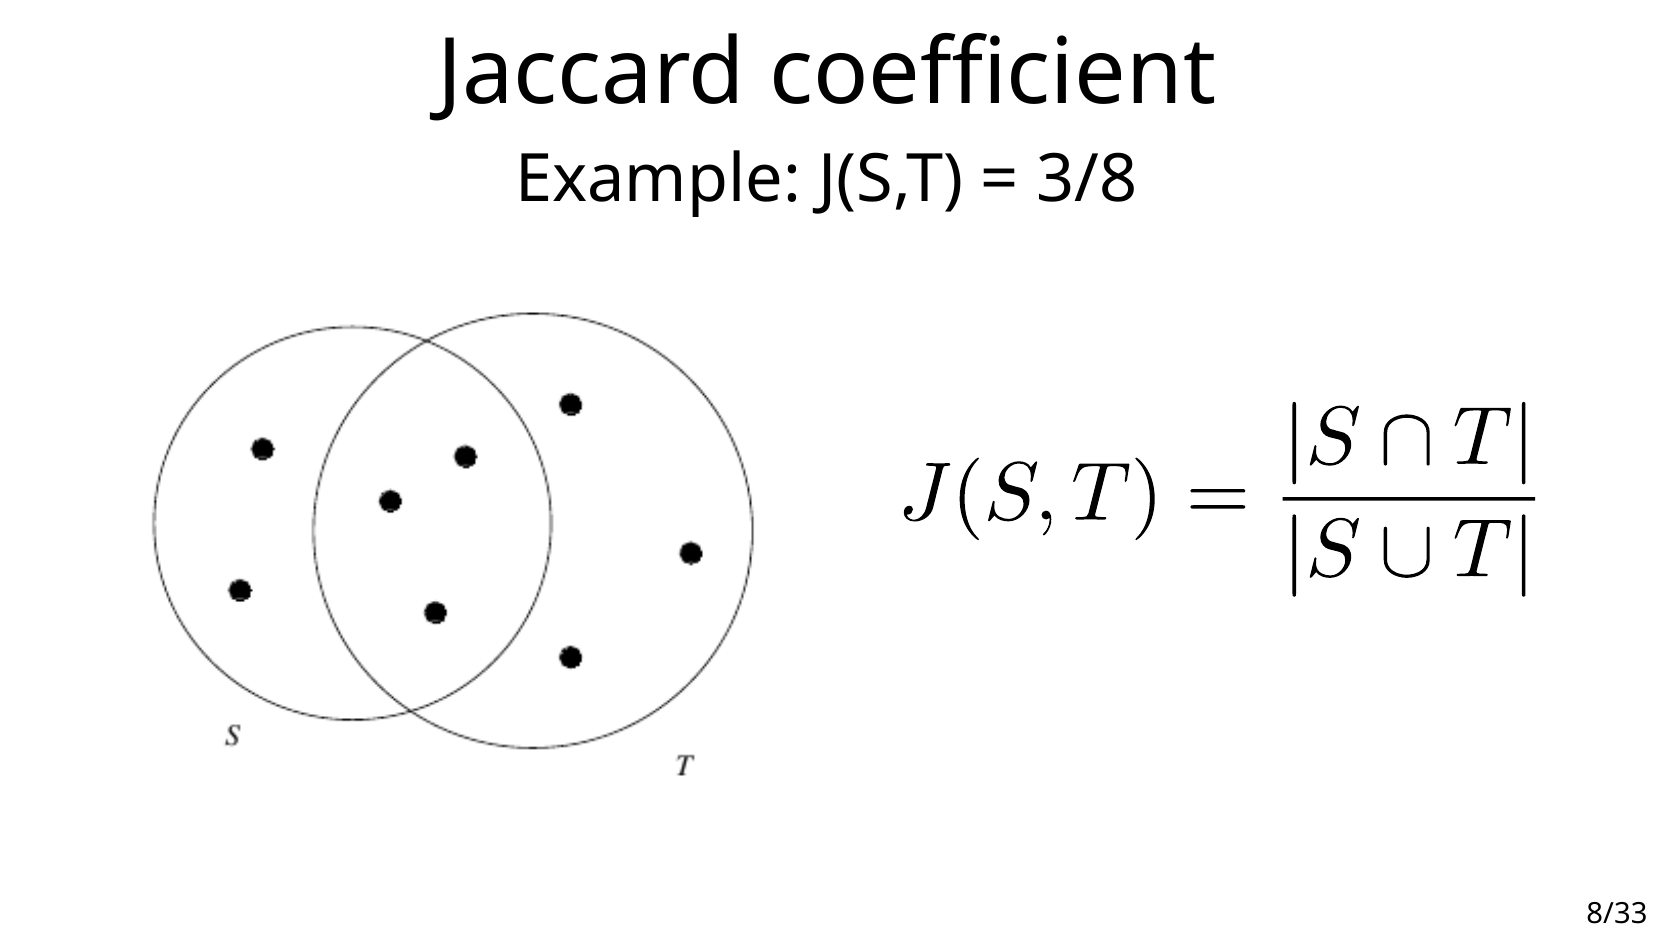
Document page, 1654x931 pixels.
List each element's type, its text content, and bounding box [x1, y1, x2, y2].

picture [75, 299, 840, 798]
text_box [897, 401, 1536, 597]
title Jaccard coefficient Example: J(S,T) = 3/8 [82, 1, 1571, 226]
